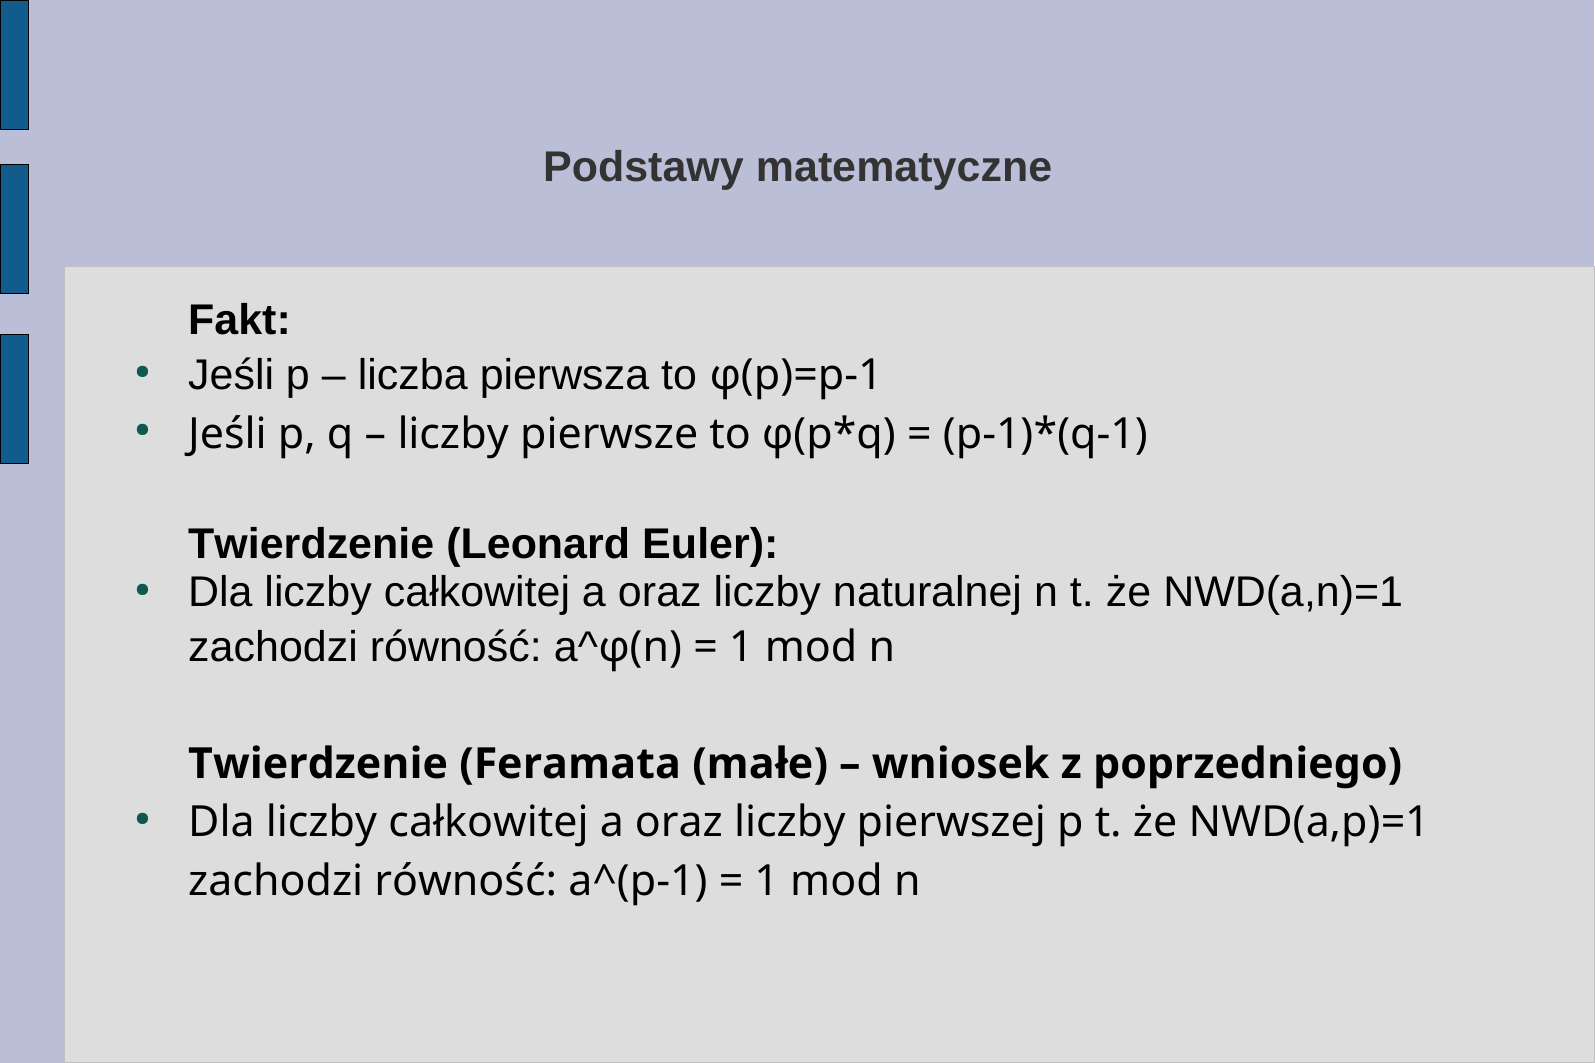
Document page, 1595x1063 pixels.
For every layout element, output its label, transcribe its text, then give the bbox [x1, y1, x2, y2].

title Podstawy matematyczne [117, 78, 1479, 256]
list Fakt: Jeśli p – liczba pierwsza to φ(p)=p-1 Jeśli p, q – liczby pierwsze to φ(p*q) = (p-1)*(q-1) Twierdzenie (Leonard Euler): Dla liczby całkowitej a oraz liczby naturalnej n t. że NWD(a,n)=1 zachodzi równość: a^φ(n) = 1 mod n Twierdzenie (Feramata (małe) – wniosek z poprzedniego) Dla liczby całkowitej a oraz liczby pierwszej p t. że NWD(a,p)=1 zachodzi równość: a^(p-1) = 1 mod n [117, 295, 1479, 966]
